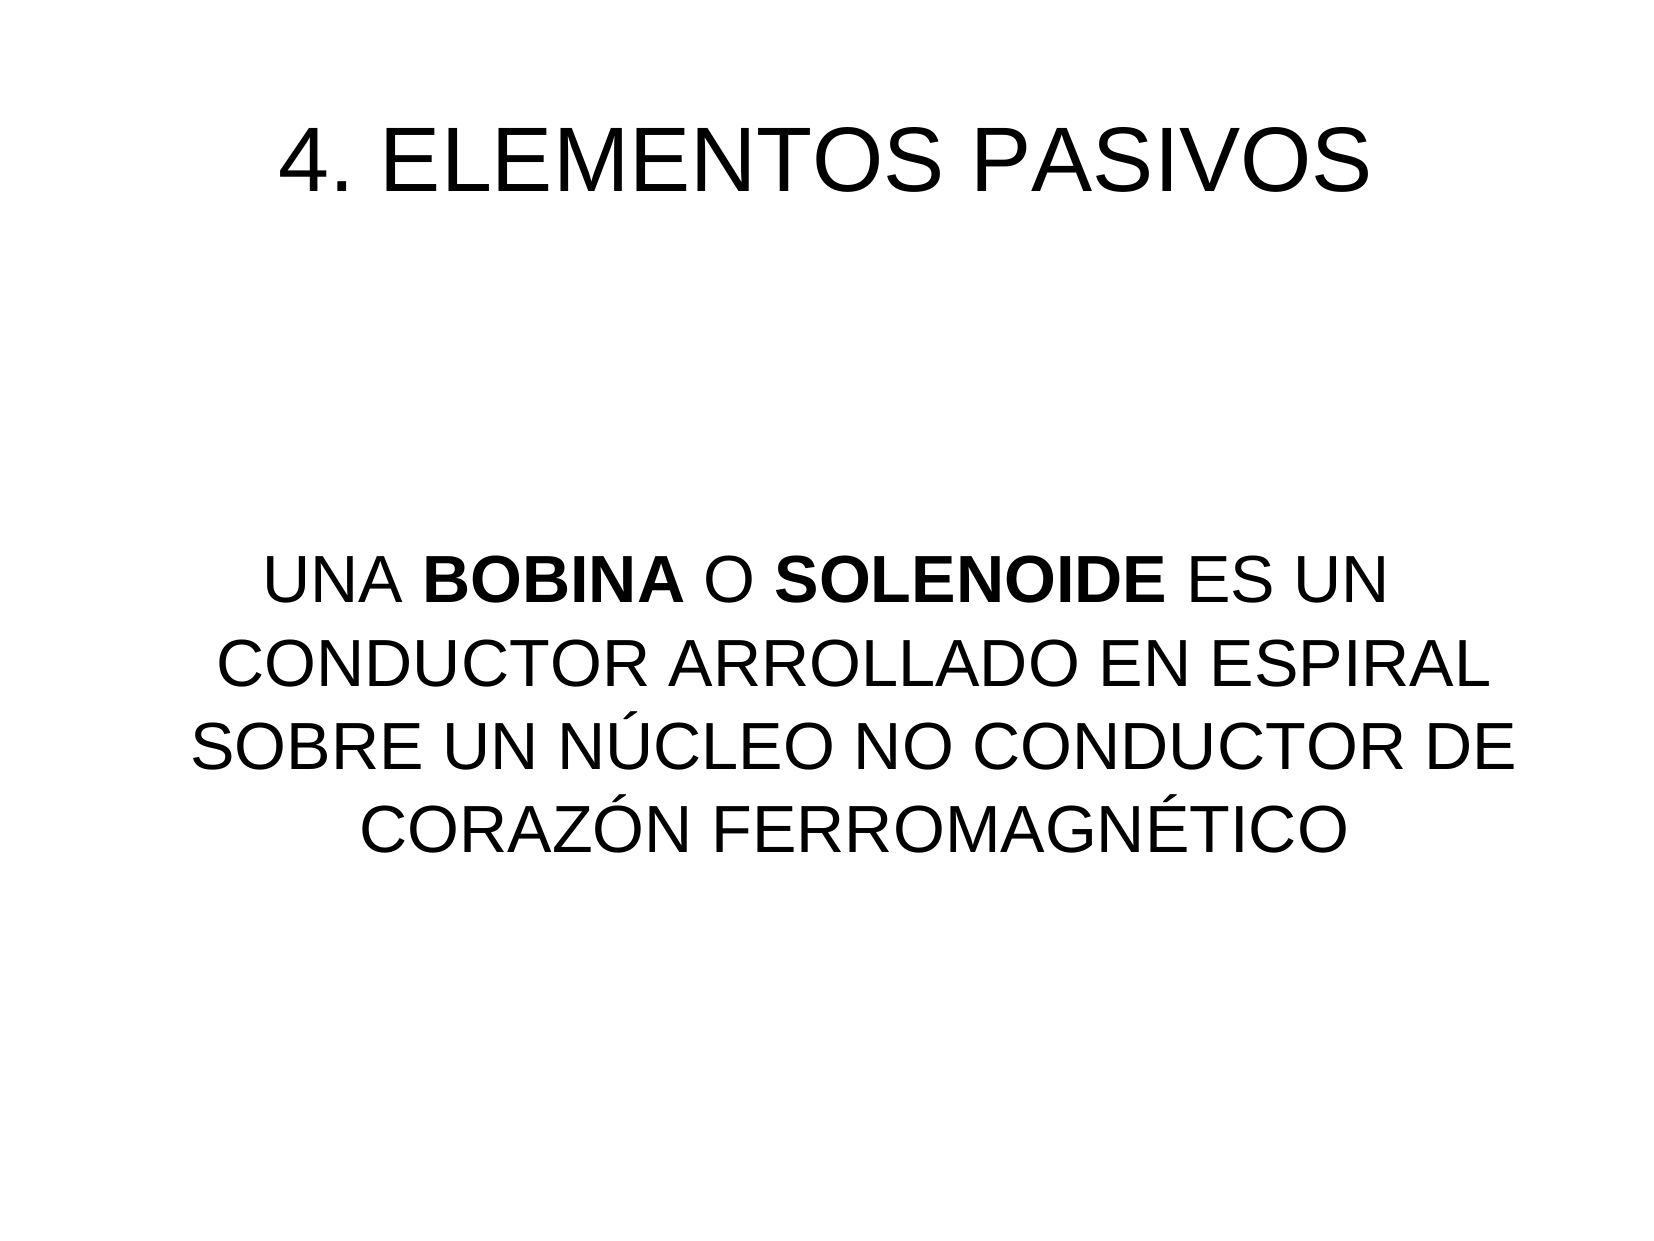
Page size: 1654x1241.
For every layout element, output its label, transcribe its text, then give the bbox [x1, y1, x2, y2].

title 4. ELEMENTOS PASIVOS [82, 38, 1571, 268]
subtitle UNA BOBINA O SOLENOIDE ES UN CONDUCTOR ARROLLADO EN ESPIRAL SOBRE UN NÚCLEO NO CONDUCTOR DE CORAZÓN FERROMAGNÉTICO [82, 290, 1571, 1109]
